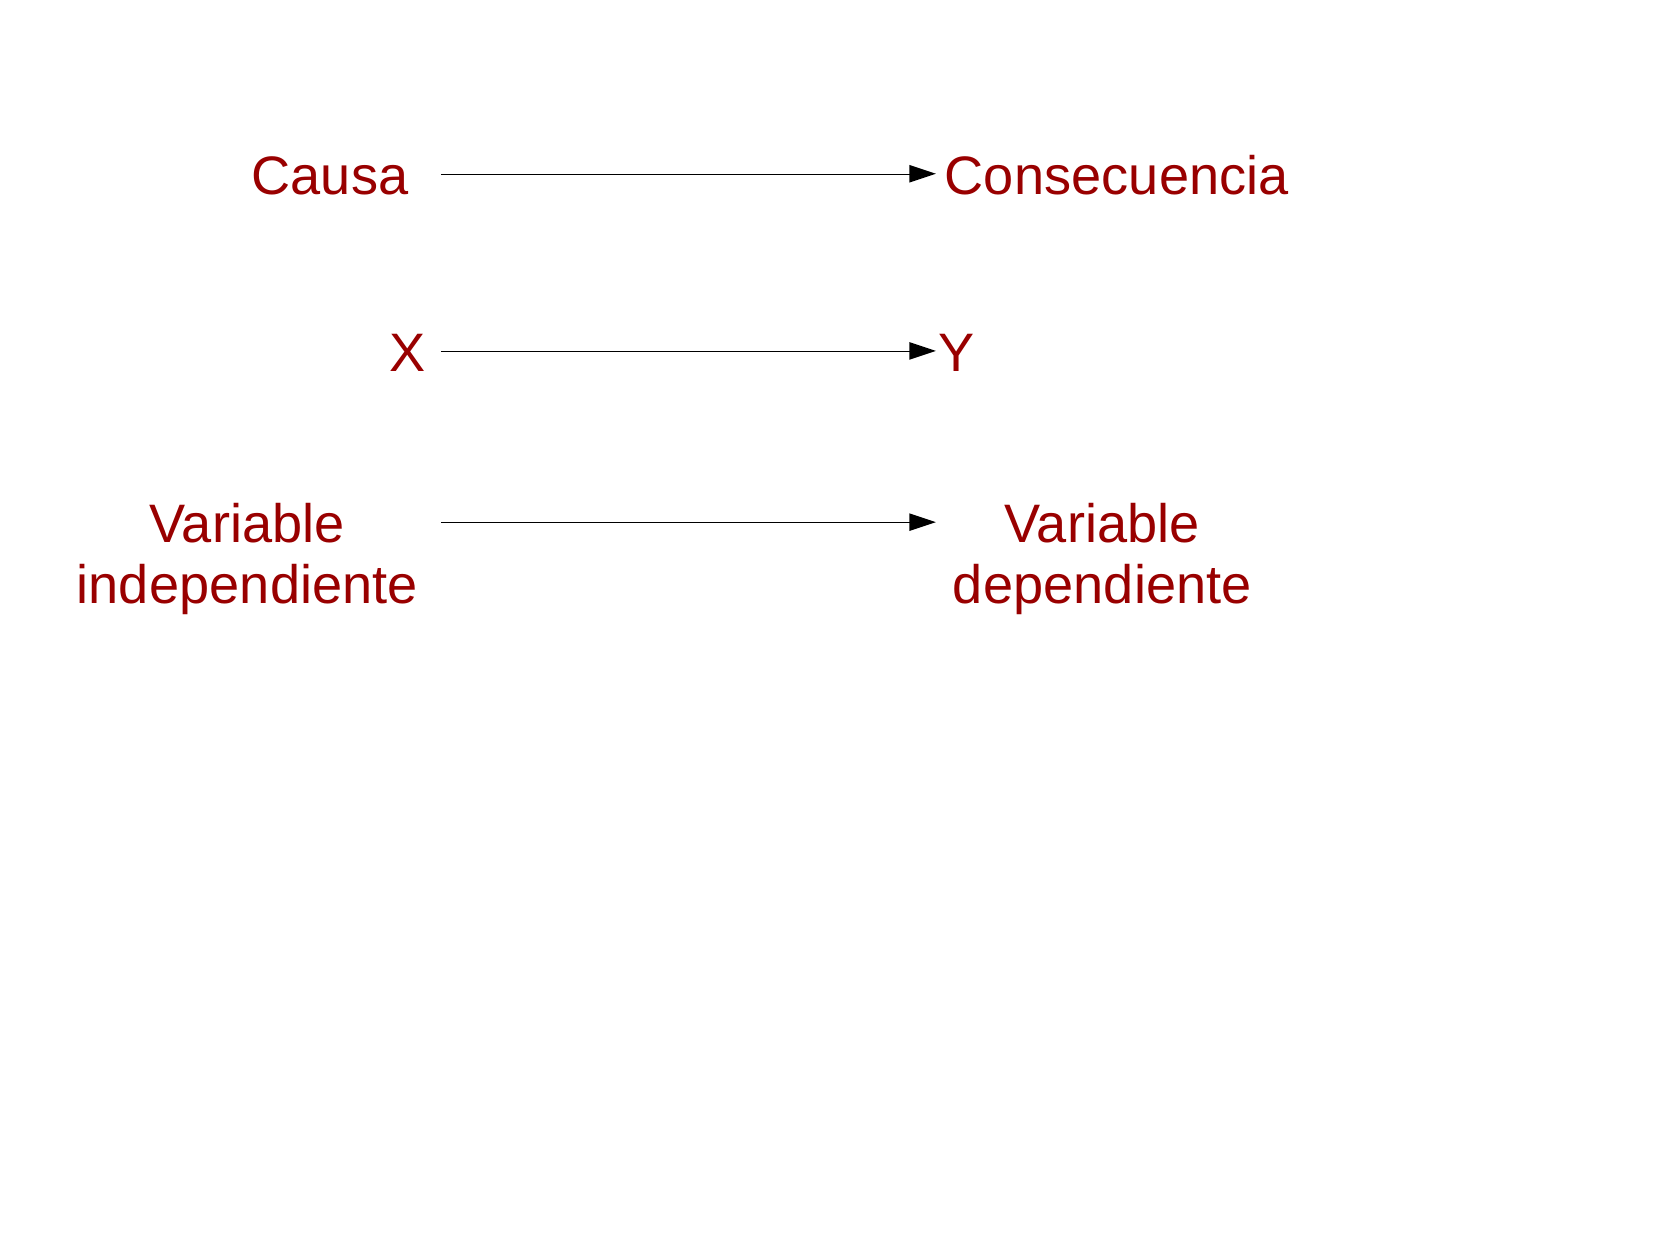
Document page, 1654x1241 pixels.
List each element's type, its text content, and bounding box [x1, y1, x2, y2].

text_box Variable dependiente [900, 486, 1306, 631]
text_box Variable independiente [45, 486, 451, 631]
text_box X [375, 315, 451, 391]
text_box Causa [210, 137, 451, 226]
text_box Consecuencia [930, 137, 1326, 226]
text_box Y [924, 315, 1000, 391]
